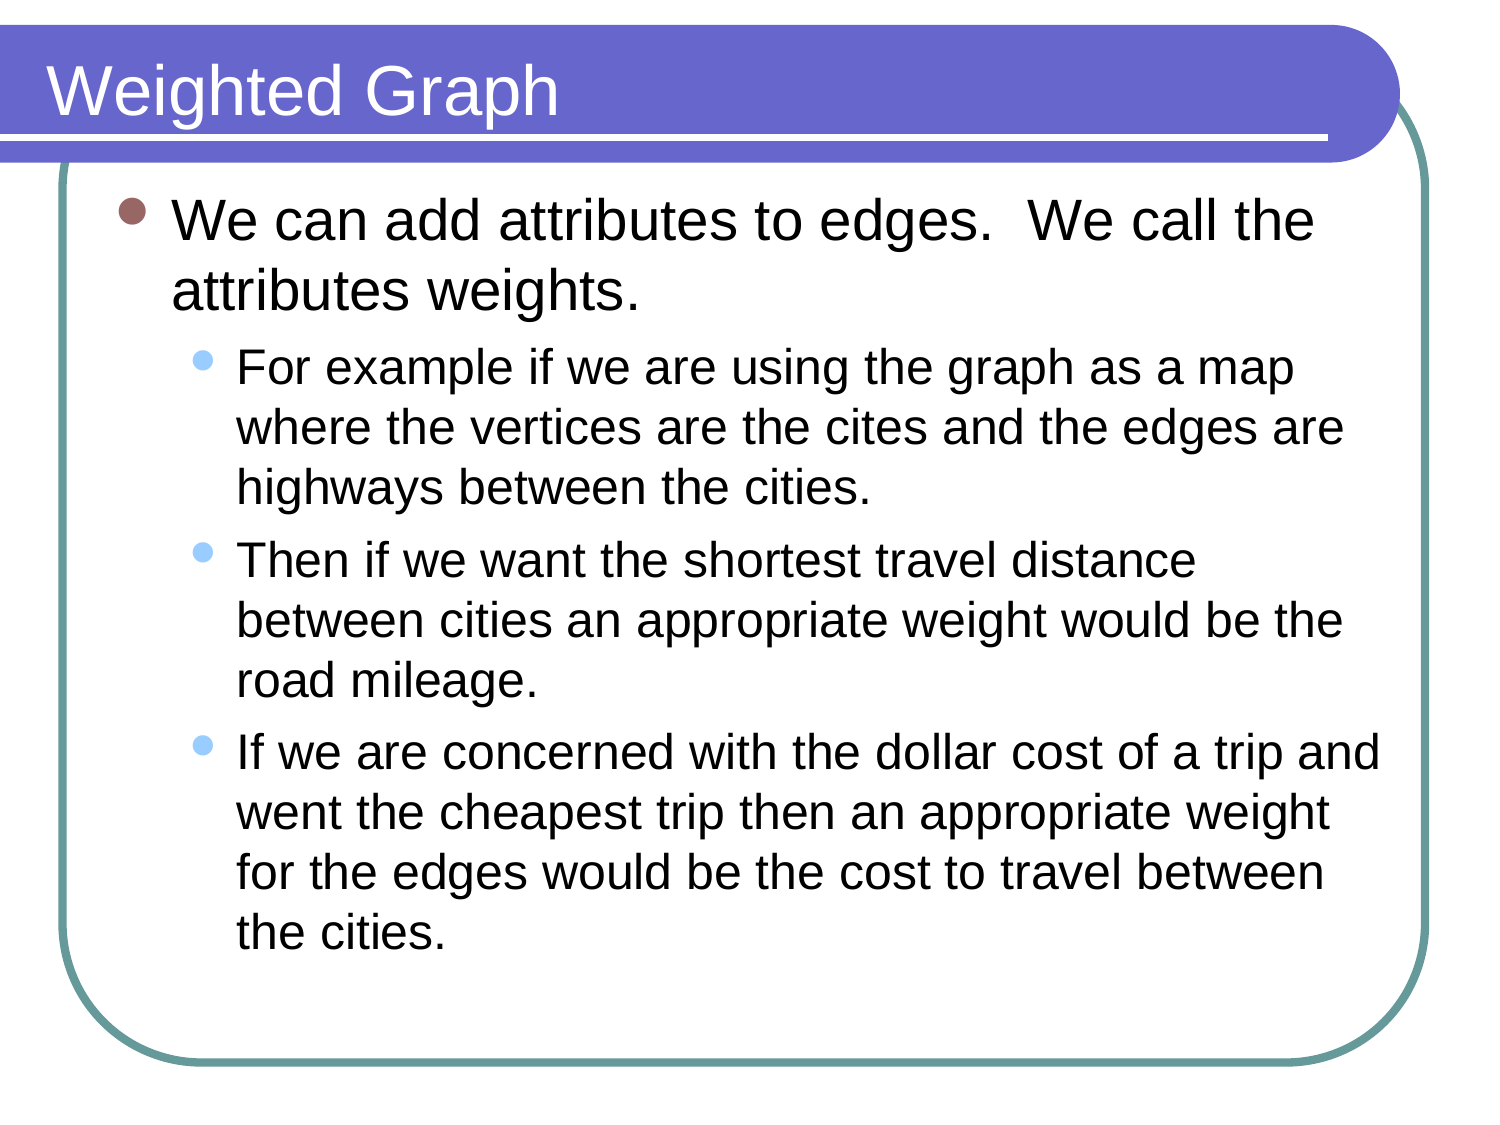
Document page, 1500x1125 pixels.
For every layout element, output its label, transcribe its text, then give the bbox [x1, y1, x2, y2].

list We can add attributes to edges. We call the attributes weights. For example if we are using the graph as a map where the vertices are the cites and the edges are highways between the cities. Then if we want the shortest travel distance between cities an appropriate weight would be the road mileage. If we are concerned with the dollar cost of a trip and went the cheapest trip then an appropriate weight for the edges would be the cost to travel between the cities. [99, 174, 1401, 1026]
title Weighted Graph [31, 37, 1347, 138]
